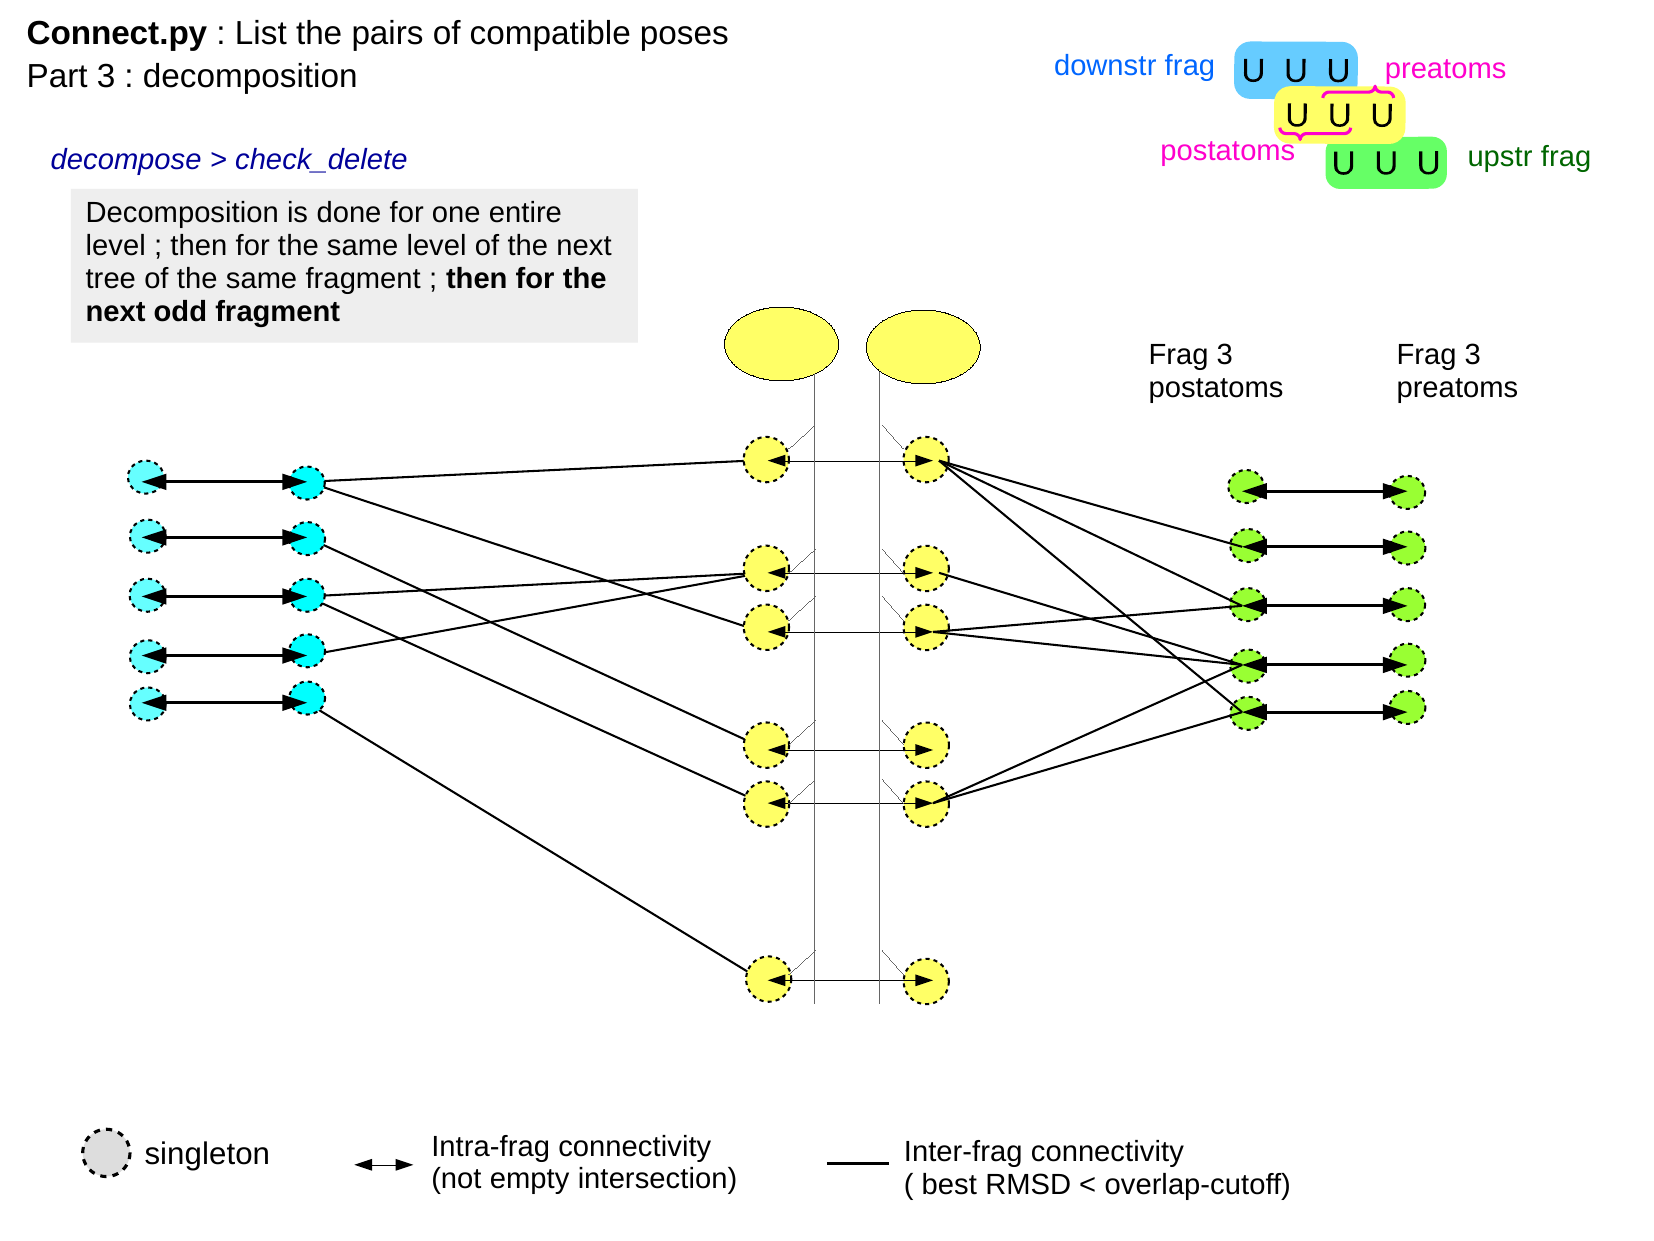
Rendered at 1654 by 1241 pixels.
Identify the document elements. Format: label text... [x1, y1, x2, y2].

text_box [82, 1129, 130, 1177]
text_box Connect.py : List the pairs of compatible poses Part 3 : decomposition [11, 7, 886, 107]
text_box Inter-frag connectivity ( best RMSD < overlap-cutoff) [889, 1128, 1307, 1209]
text_box [743, 781, 790, 827]
text_box Frag 3 preatoms [1381, 330, 1536, 412]
text_box [1230, 529, 1265, 546]
text_box U U U [1273, 86, 1406, 144]
text_box [743, 604, 790, 650]
text_box Intra-frag connectivity (not empty intersection) [416, 1122, 753, 1203]
text_box [1389, 643, 1426, 677]
text_box [1230, 607, 1263, 622]
text_box [743, 722, 790, 768]
text_box [127, 460, 164, 494]
text_box [1230, 545, 1263, 563]
text_box [1234, 696, 1263, 711]
text_box [903, 722, 949, 768]
text_box decompose > check_delete [35, 135, 426, 184]
text_box [903, 781, 948, 803]
text_box [1231, 666, 1265, 683]
text_box [1390, 475, 1426, 509]
text_box [289, 634, 326, 668]
text_box [904, 633, 948, 651]
text_box U U U [1325, 136, 1447, 189]
text_box [746, 956, 792, 1002]
text_box [290, 578, 325, 612]
text_box downstr frag [1039, 41, 1252, 122]
text_box [903, 436, 949, 483]
text_box [129, 640, 164, 674]
text_box [1230, 713, 1265, 730]
text_box [866, 310, 981, 384]
text_box [903, 958, 949, 1005]
text_box [129, 519, 164, 553]
text_box [903, 545, 949, 592]
text_box [903, 604, 949, 632]
text_box [1390, 531, 1426, 565]
text_box postatoms [1145, 126, 1323, 178]
text_box [724, 307, 839, 381]
text_box [903, 800, 949, 827]
text_box [290, 522, 326, 556]
text_box [129, 578, 164, 612]
text_box [743, 545, 789, 592]
text_box [289, 466, 325, 500]
text_box [1230, 706, 1238, 714]
text_box [1228, 469, 1264, 504]
text_box [1231, 588, 1265, 605]
text_box Frag 3 postatoms [1133, 330, 1300, 412]
text_box [1389, 690, 1426, 724]
text_box [129, 687, 164, 721]
text_box [1390, 588, 1426, 622]
text_box [1231, 649, 1263, 664]
text_box Decomposition is done for one entire level ; then for the same level of the next tree of the same fragment ; then for the next odd fragment [70, 188, 638, 343]
text_box [743, 436, 789, 483]
text_box U U U [1252, 41, 1358, 100]
text_box singleton [129, 1129, 319, 1179]
text_box upstr frag [1452, 132, 1630, 184]
text_box preatoms [1370, 44, 1522, 93]
text_box [289, 681, 326, 715]
